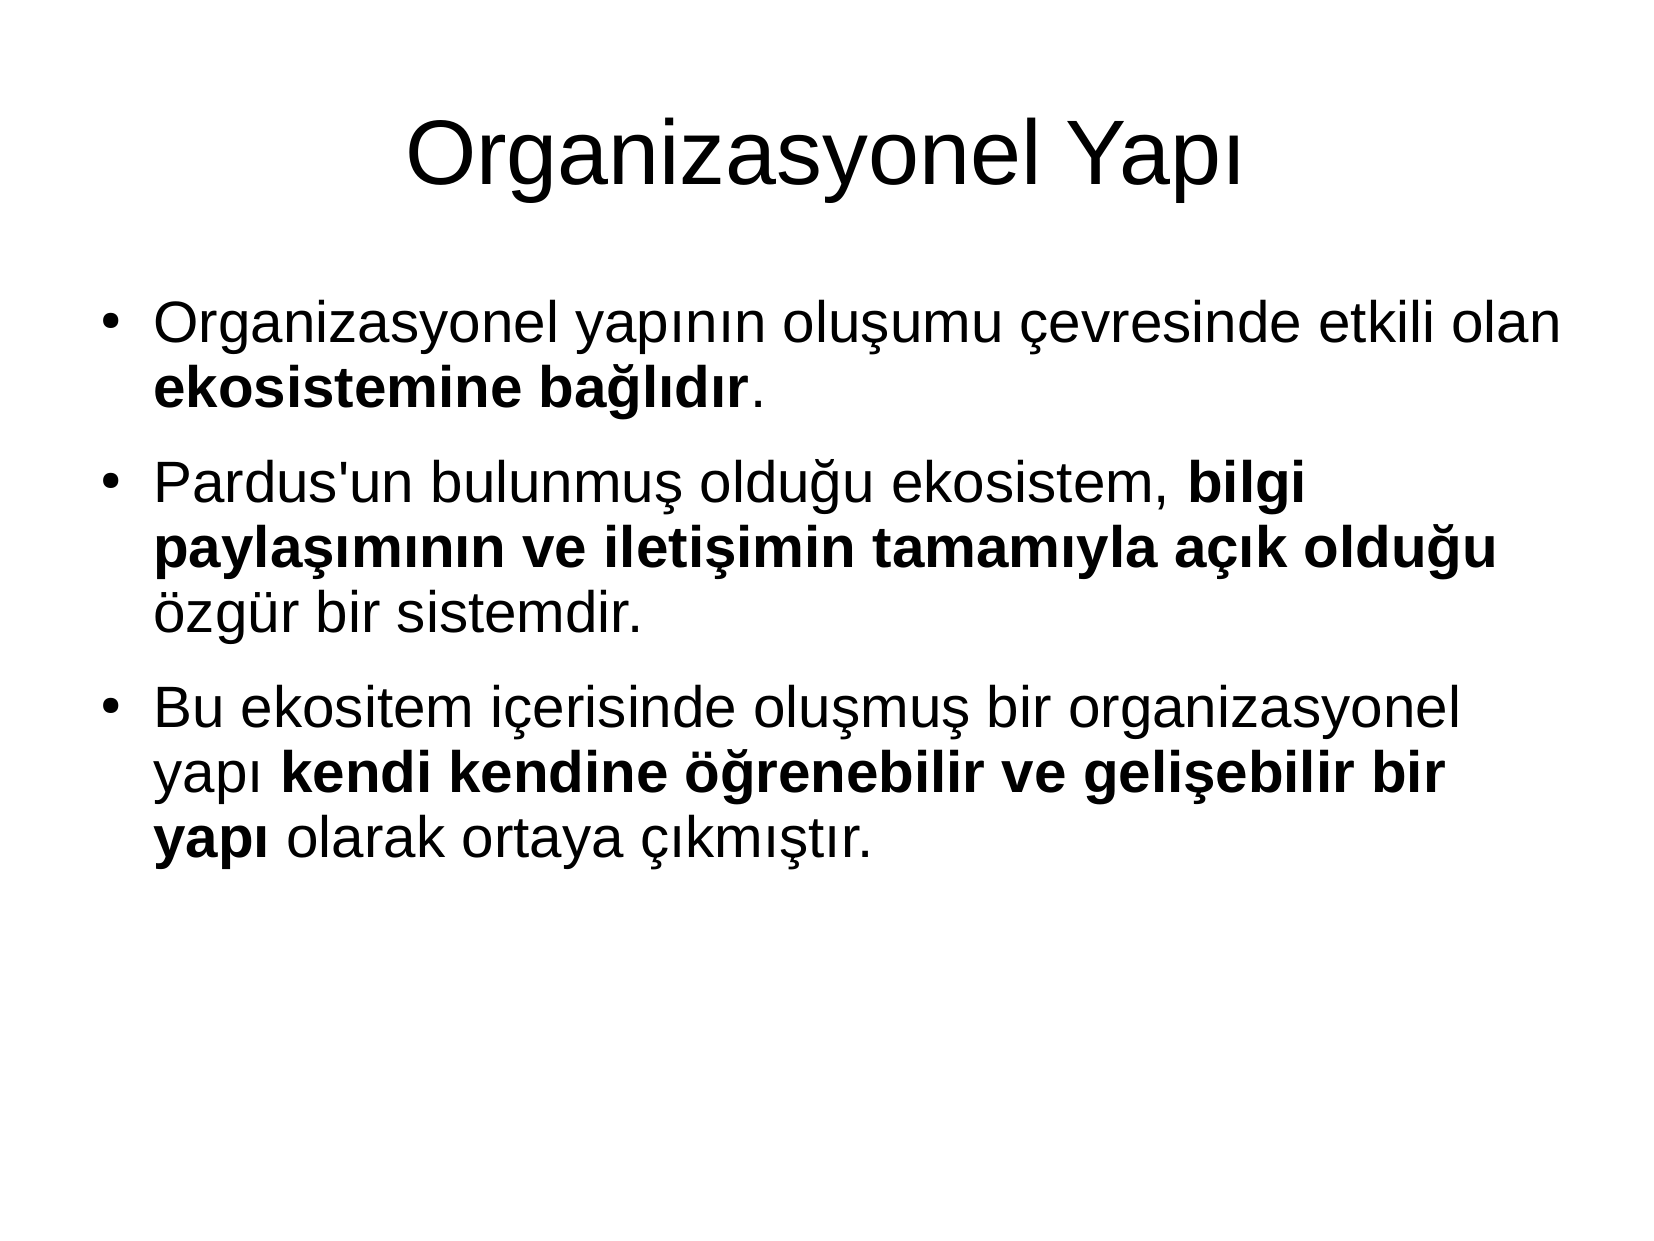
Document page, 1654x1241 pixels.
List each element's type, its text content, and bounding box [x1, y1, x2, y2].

title Organizasyonel Yapı [82, 49, 1571, 257]
list Organizasyonel yapının oluşumu çevresinde etkili olan ekosistemine bağlıdır. Pardus'un bulunmuş olduğu ekosistem, bilgi paylaşımının ve iletişimin tamamıyla açık olduğu özgür bir sistemdir. Bu ekositem içerisinde oluşmuş bir organizasyonel yapı kendi kendine öğrenebilir ve gelişebilir bir yapı olarak ortaya çıkmıştır. [82, 290, 1571, 1109]
